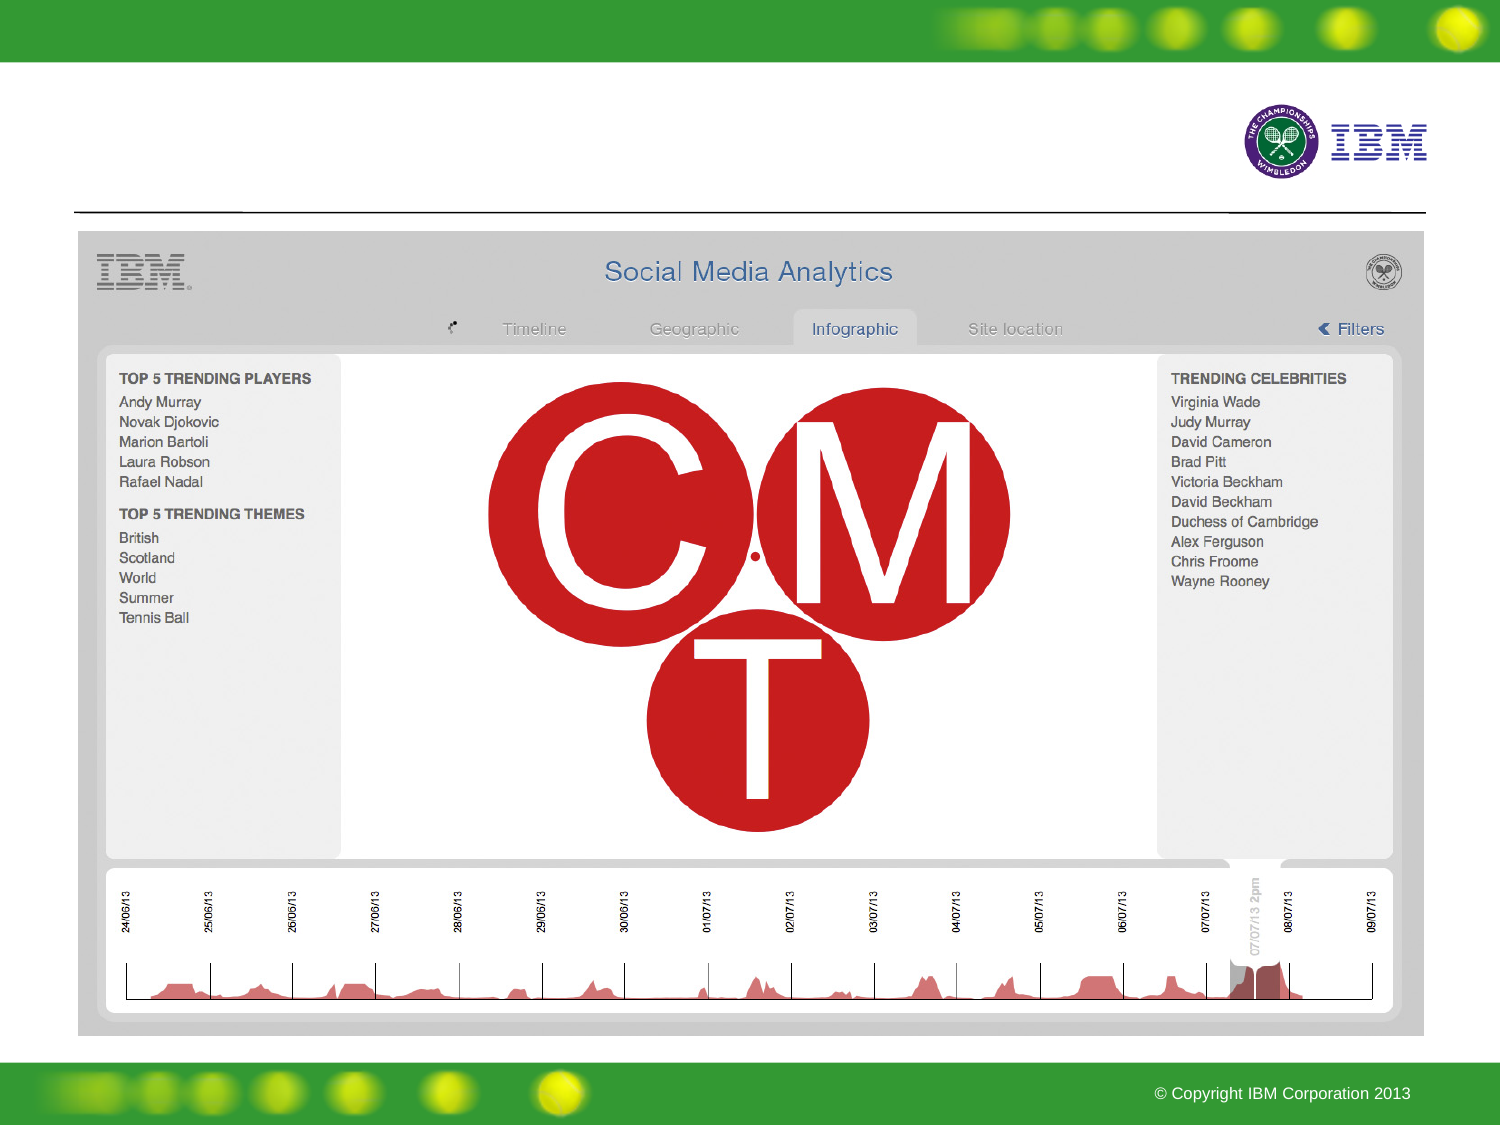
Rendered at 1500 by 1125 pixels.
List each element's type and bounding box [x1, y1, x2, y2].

picture [5, 1068, 595, 1120]
picture [78, 231, 1424, 1036]
picture [903, 4, 1492, 55]
picture [1326, 117, 1432, 165]
picture [1243, 103, 1319, 179]
